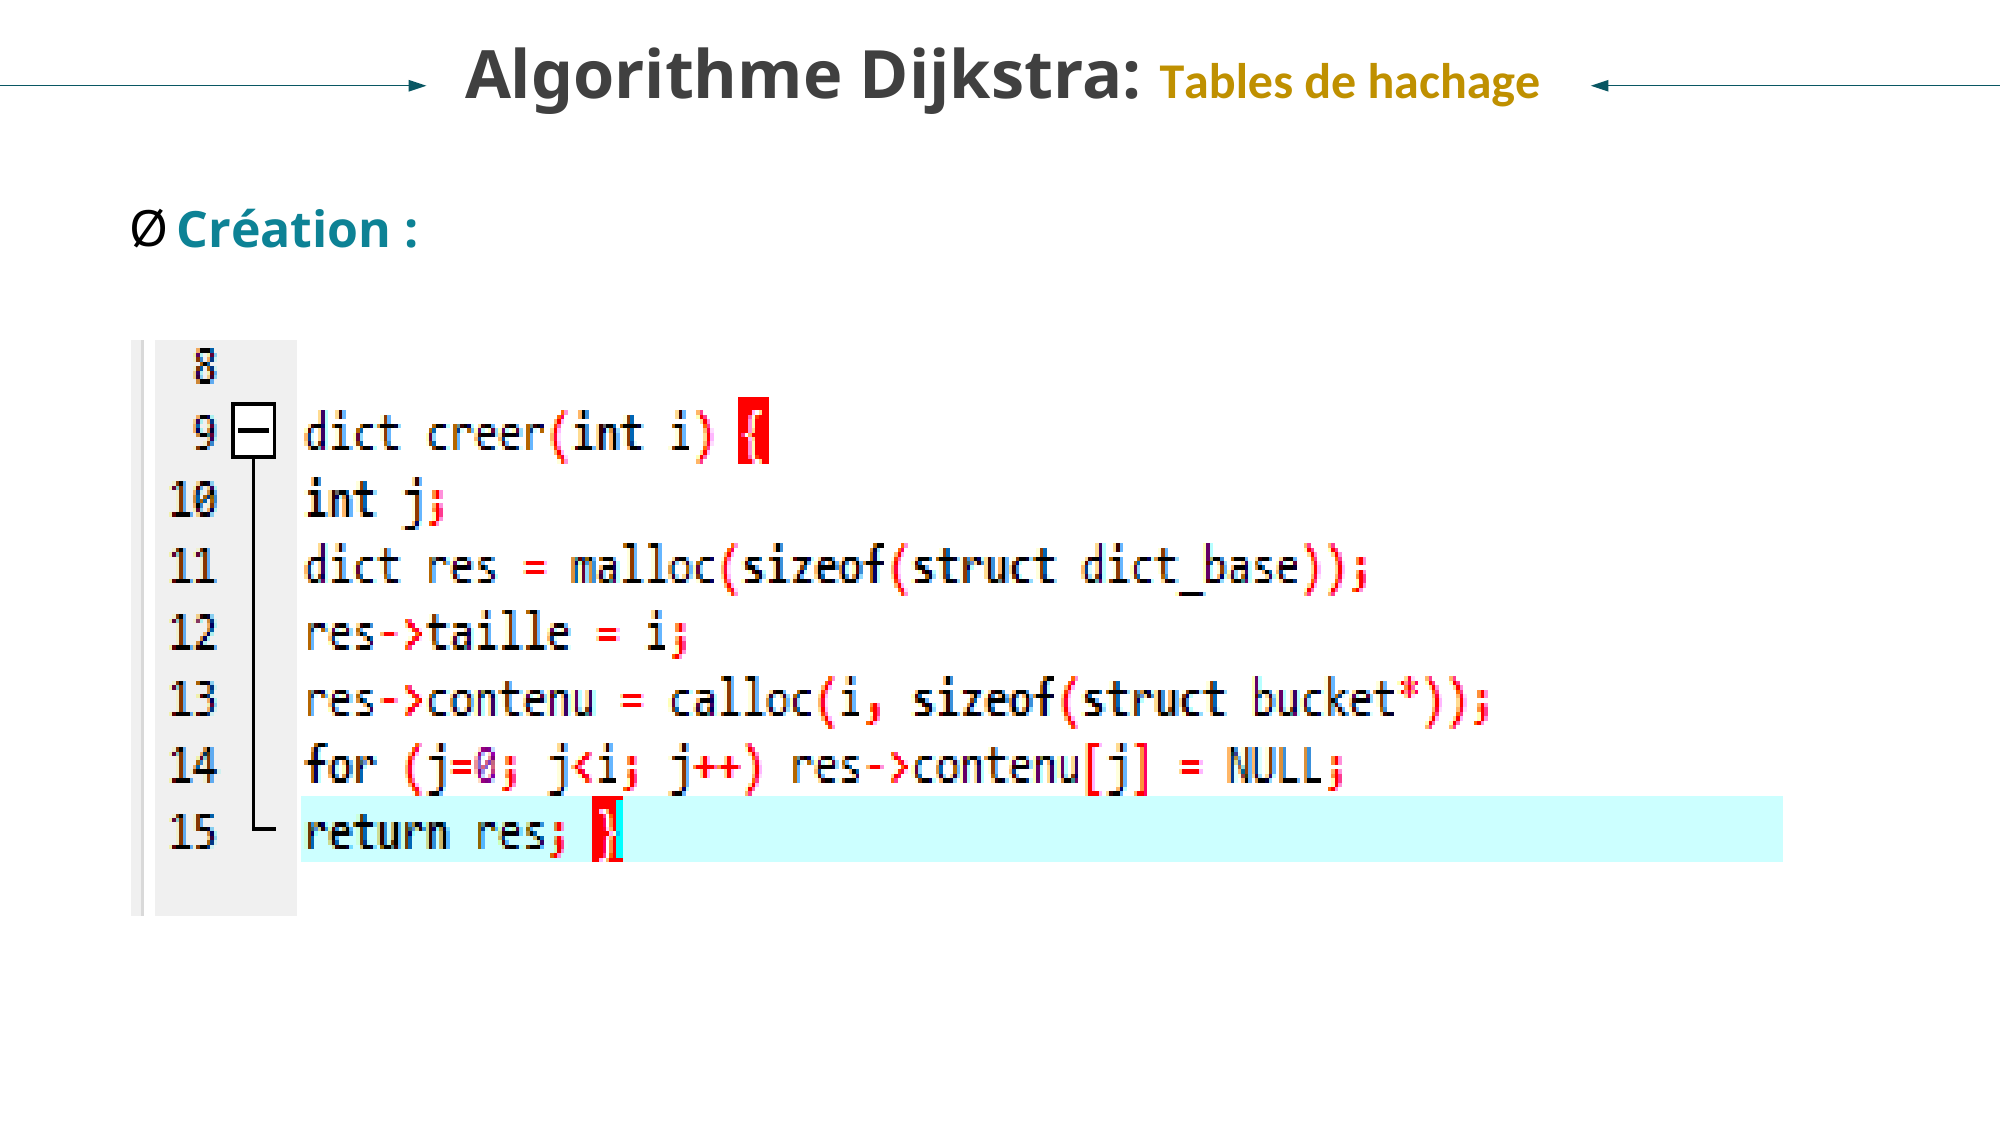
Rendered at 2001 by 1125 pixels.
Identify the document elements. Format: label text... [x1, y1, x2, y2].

picture [131, 341, 1783, 916]
text_box Algorithme Dijkstra: Tables de hachage [267, 41, 1750, 115]
text_box Création : [114, 189, 1560, 266]
